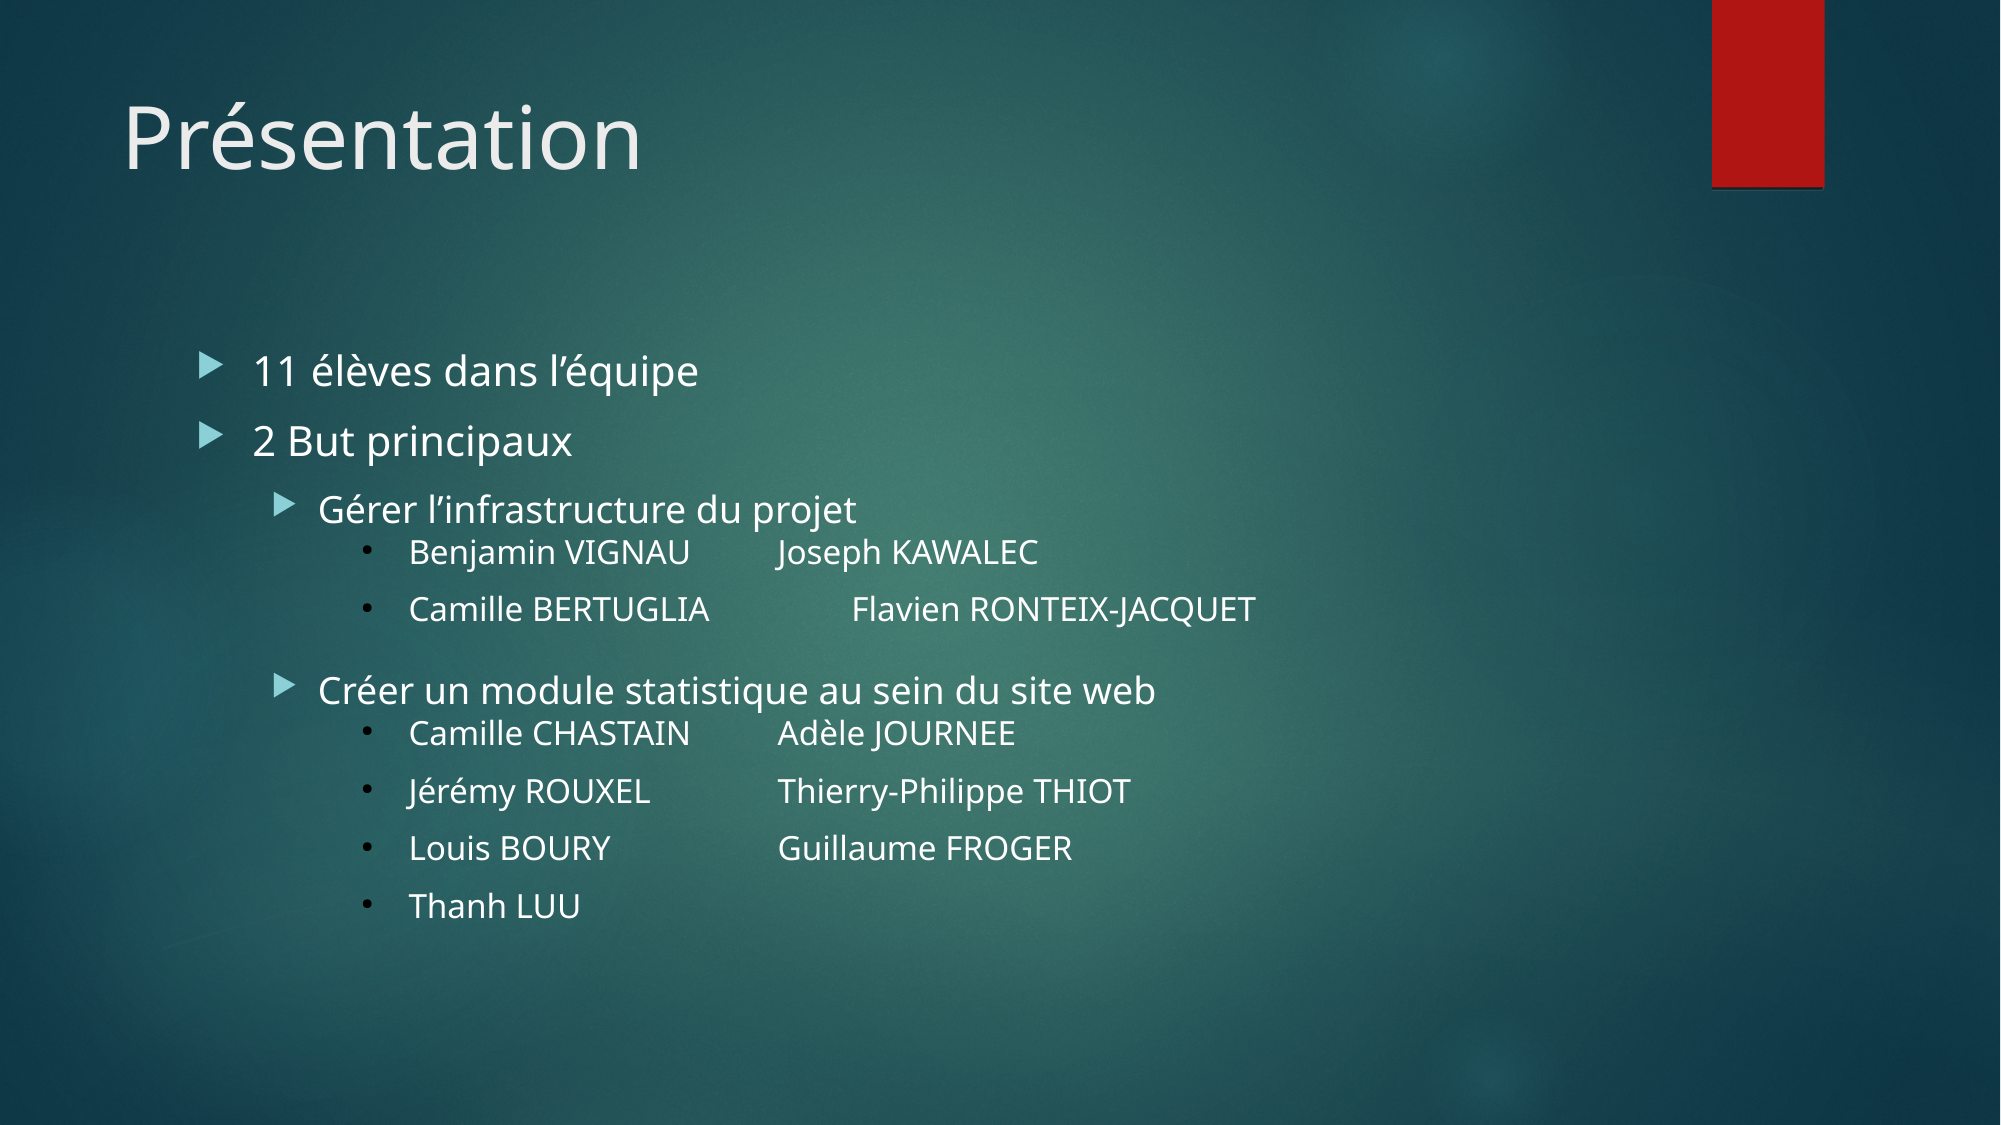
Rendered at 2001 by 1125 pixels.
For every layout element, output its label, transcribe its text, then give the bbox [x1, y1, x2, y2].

picture [0, 0, 2001, 1125]
title Présentation [106, 74, 1649, 304]
list 11 élèves dans l’équipe 2 But principaux Gérer l’infrastructure du projet Benjamin VIGNAU Joseph KAWALEC Camille BERTUGLIA Flavien RONTEIX-JACQUET Créer un module statistique au sein du site web Camille CHASTAIN Adèle JOURNEE Jérémy ROUXEL Thierry-Philippe THIOT Louis BOURY Guillaume FROGER Thanh LUU [181, 336, 1649, 1025]
